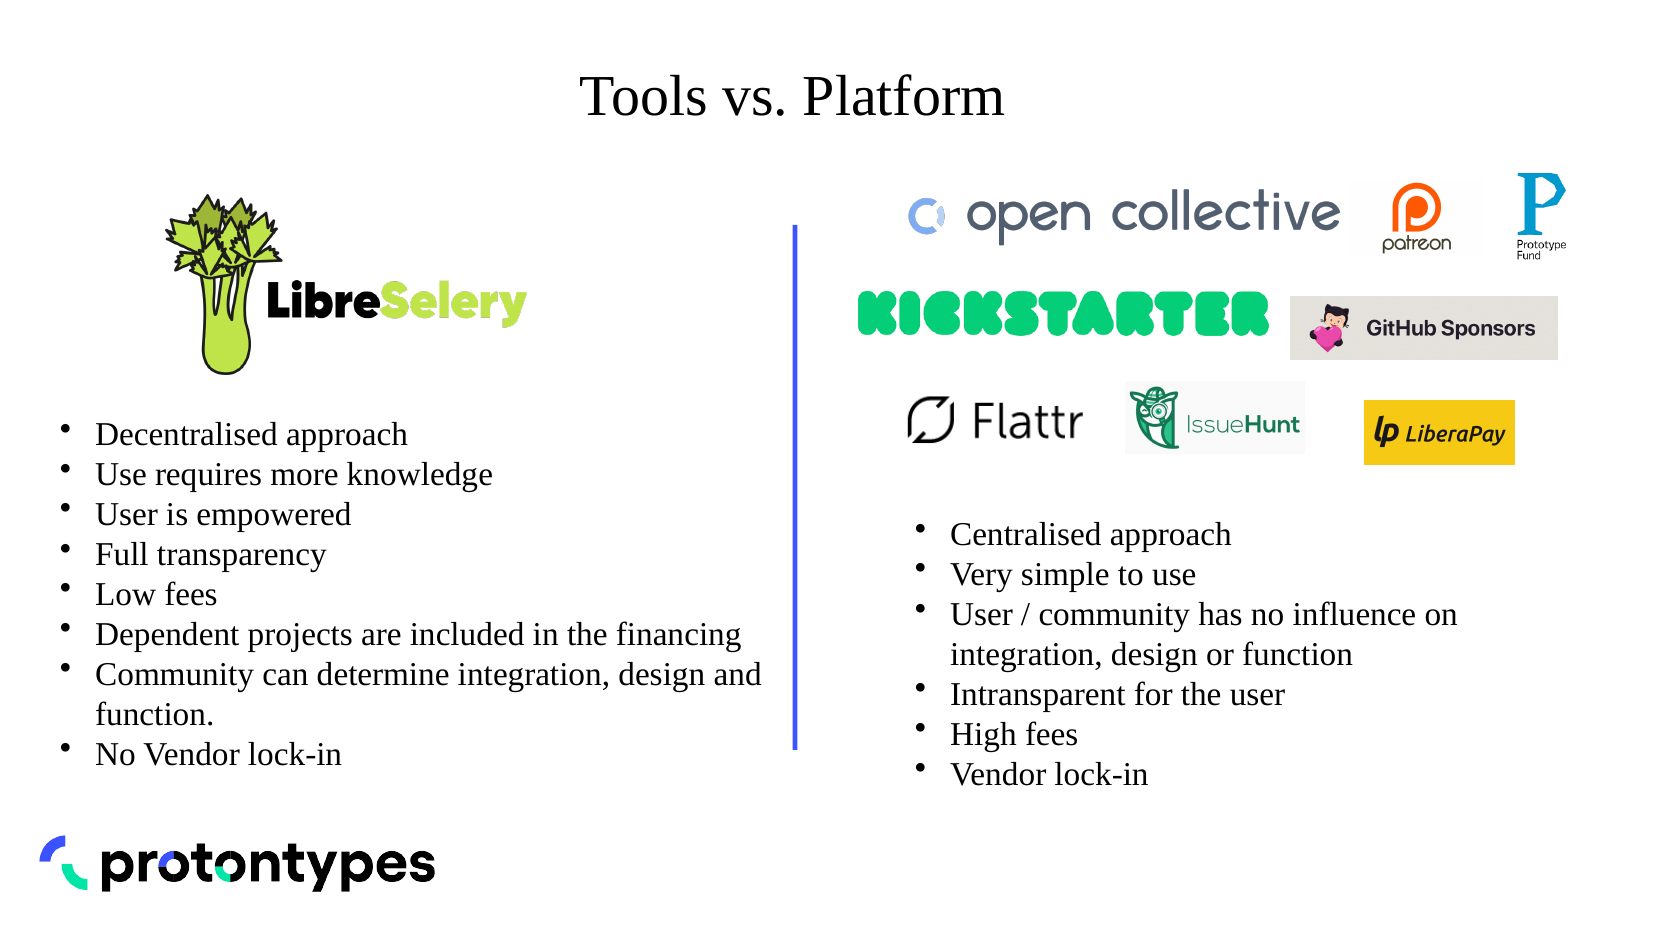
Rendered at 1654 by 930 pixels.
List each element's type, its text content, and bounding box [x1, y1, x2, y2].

text_box Centralised approach Very simple to use User / community has no influence on integration, design or function Intransparent for the user High fees Vendor lock-in [900, 465, 1620, 795]
picture [900, 163, 1590, 270]
picture [165, 194, 527, 376]
text_box Tools vs. Platform [48, 36, 1537, 148]
picture [851, 284, 1275, 342]
picture [39, 835, 45, 900]
picture [867, 388, 1110, 460]
picture [1290, 296, 1558, 360]
picture [1364, 400, 1515, 465]
picture [1125, 381, 1305, 454]
text_box Decentralised approach Use requires more knowledge User is empowered Full transparency Low fees Dependent projects are included in the financing Community can determine integration, design and function. No Vendor lock-in [45, 404, 781, 927]
